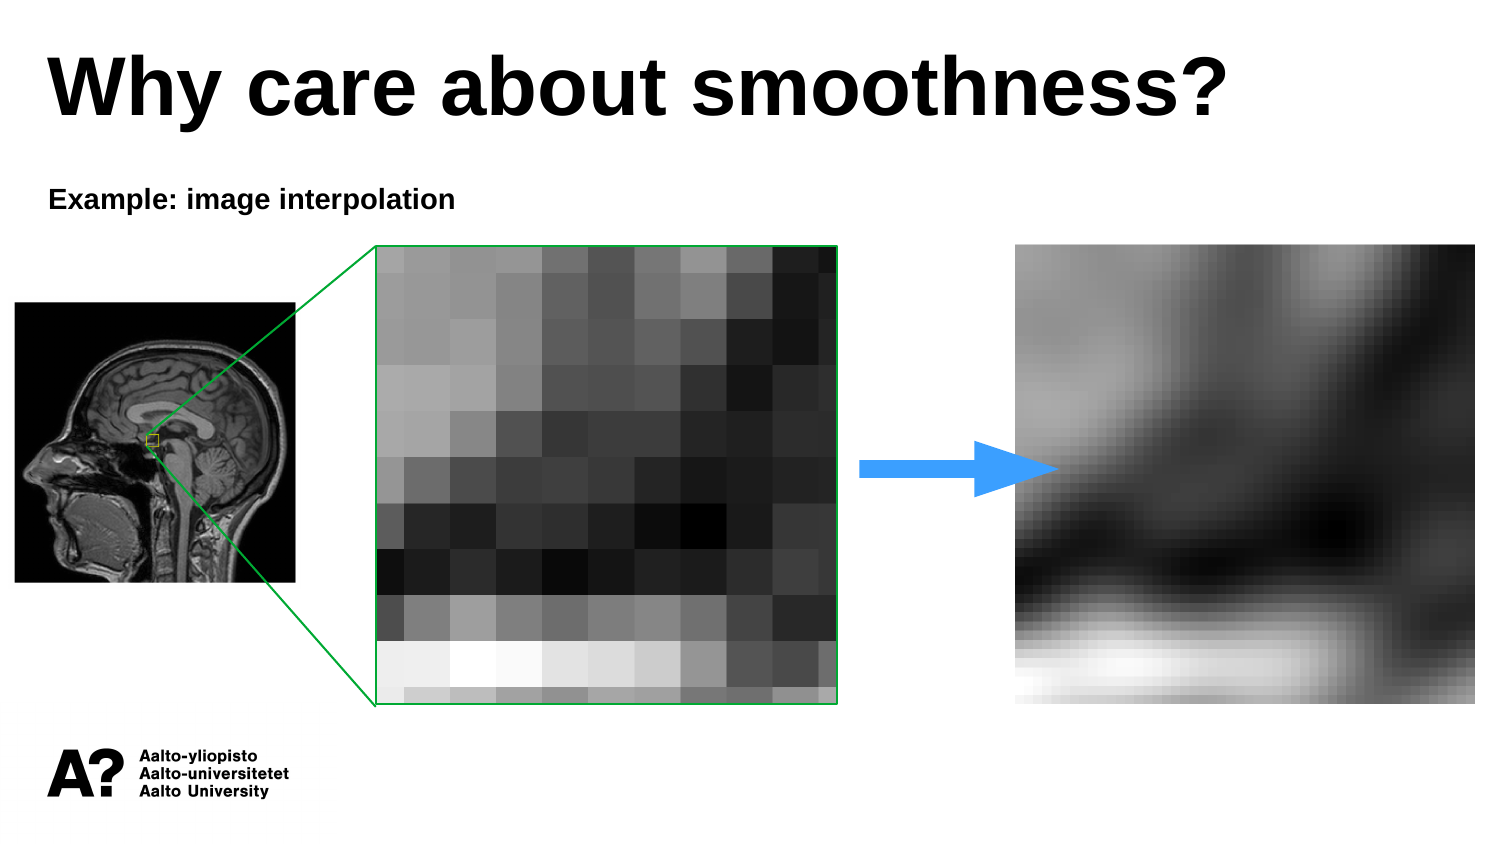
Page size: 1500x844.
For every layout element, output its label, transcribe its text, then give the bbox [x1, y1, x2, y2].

picture [8, 296, 301, 589]
picture [366, 245, 847, 717]
picture [366, 249, 375, 703]
text_box [859, 440, 1060, 498]
picture [0, 702, 337, 844]
picture [366, 245, 374, 251]
list Example: image interpolation [48, 180, 1375, 226]
picture [1004, 243, 1485, 715]
picture [377, 247, 836, 703]
list Why care about smoothness? [47, 32, 1442, 197]
